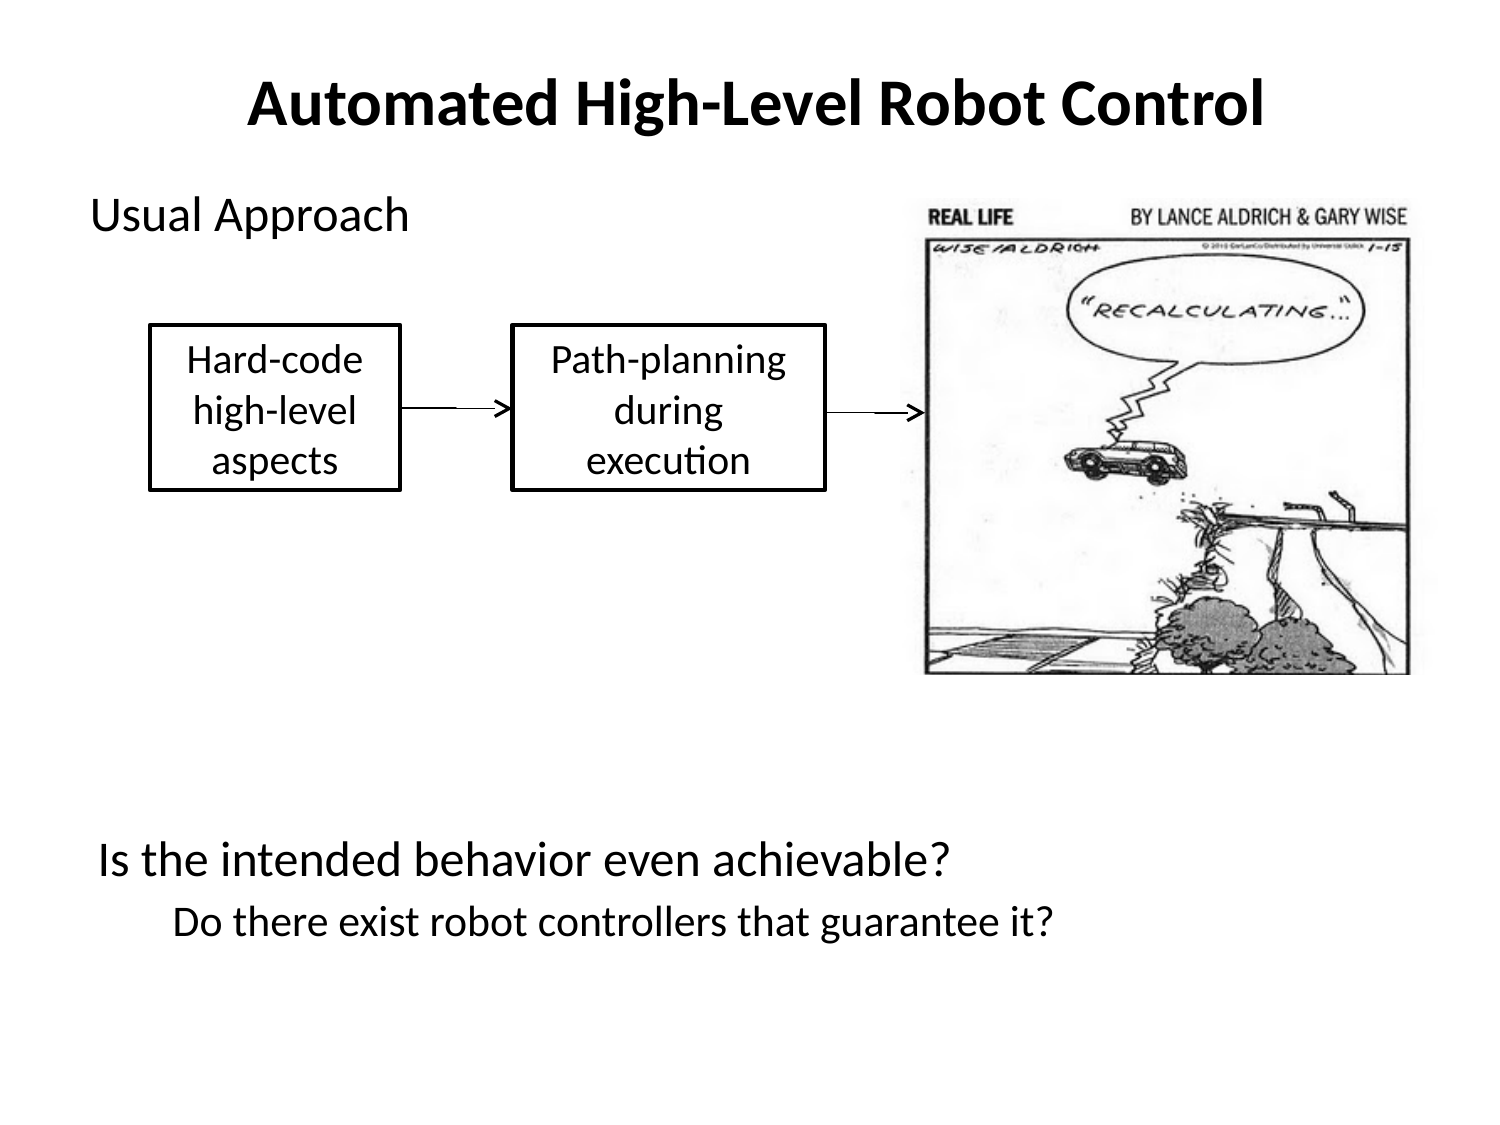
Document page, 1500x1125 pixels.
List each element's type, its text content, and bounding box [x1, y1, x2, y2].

picture [900, 198, 1438, 676]
text_box Is the intended behavior even achievable? Do there exist robot controllers that guarantee it? [7, 819, 1433, 1014]
text_box Path-planning during execution [512, 324, 825, 490]
text_box Automated High-Level Robot Control [233, 51, 1283, 147]
text_box Usual Approach [74, 174, 900, 250]
text_box Hard-code high-level aspects [150, 324, 400, 490]
